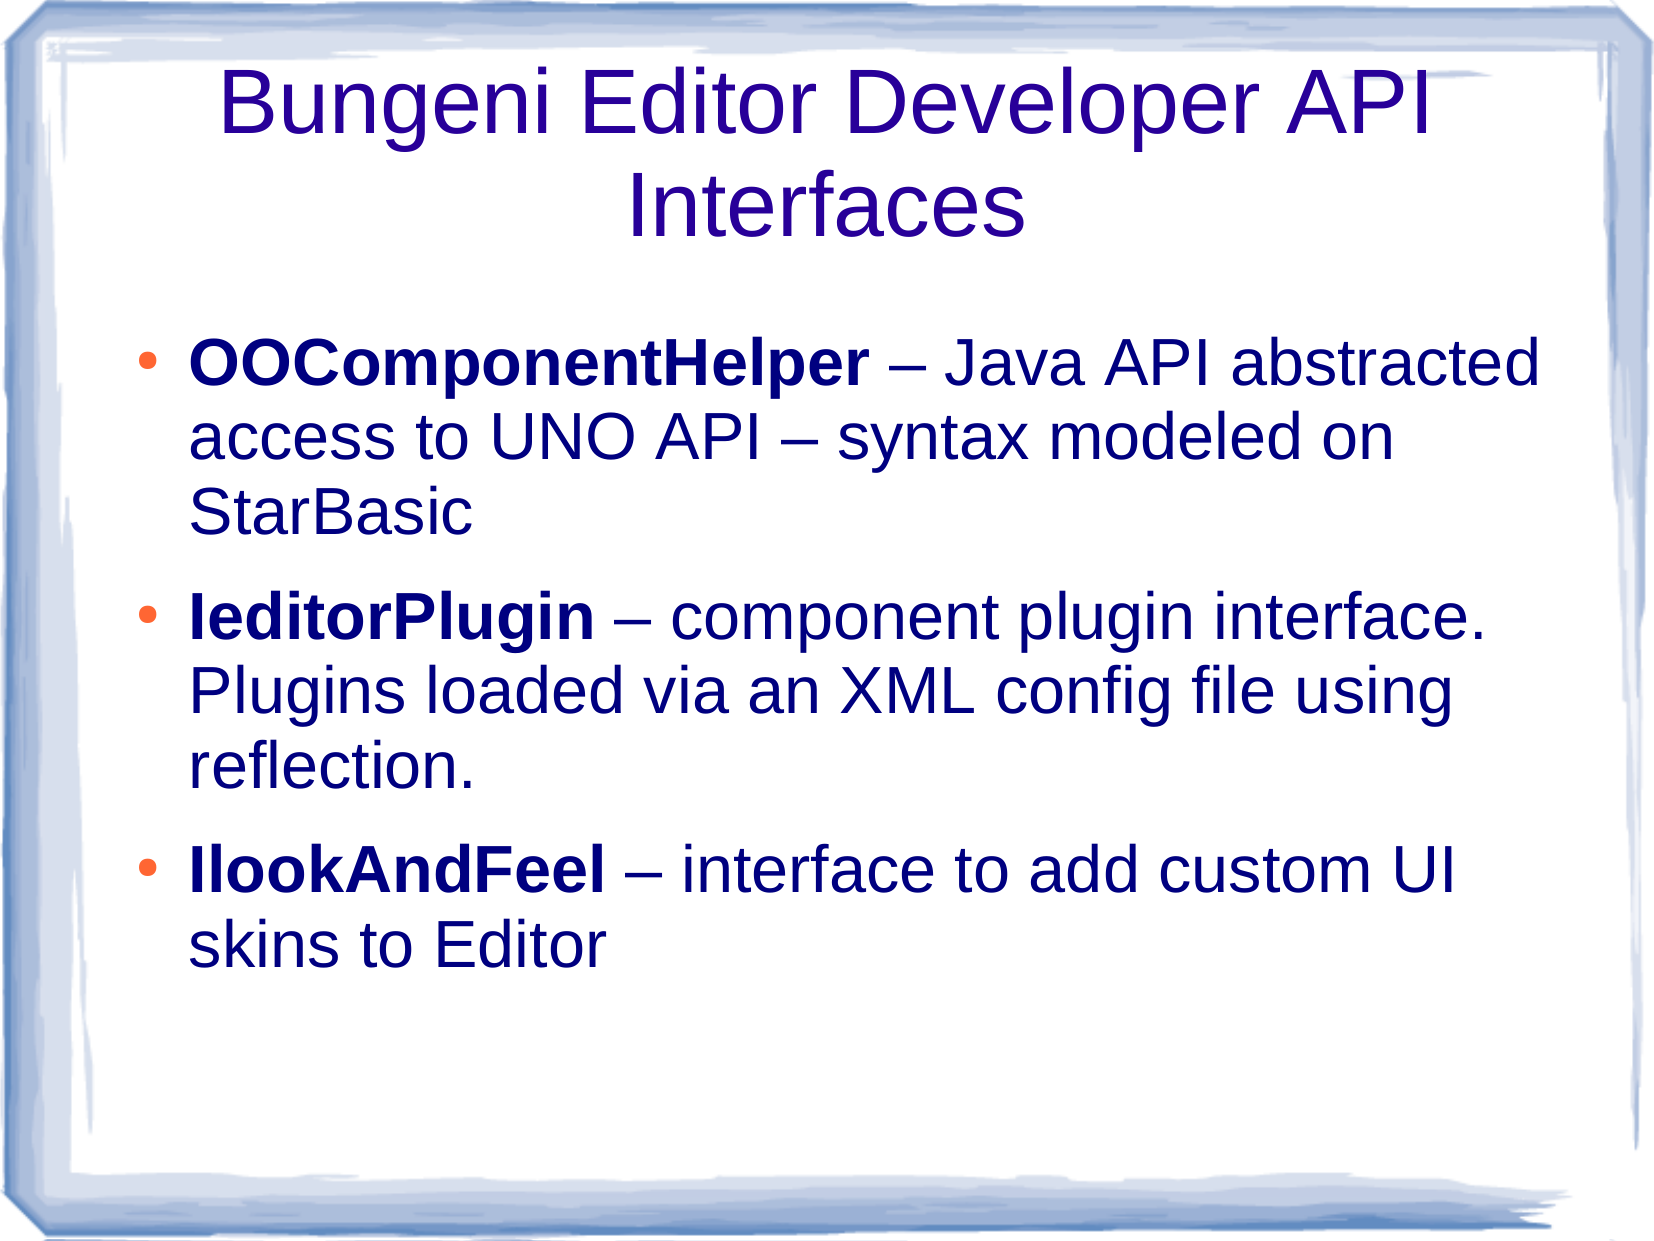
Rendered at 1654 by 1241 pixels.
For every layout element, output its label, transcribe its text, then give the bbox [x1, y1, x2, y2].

title Bungeni Editor Developer API Interfaces [82, 49, 1571, 257]
picture [0, 0, 1654, 1241]
list OOComponentHelper – Java API abstracted access to UNO API – syntax modeled on StarBasic IeditorPlugin – component plugin interface. Plugins loaded via an XML config file using reflection. IlookAndFeel – interface to add custom UI skins to Editor [118, 324, 1571, 1004]
